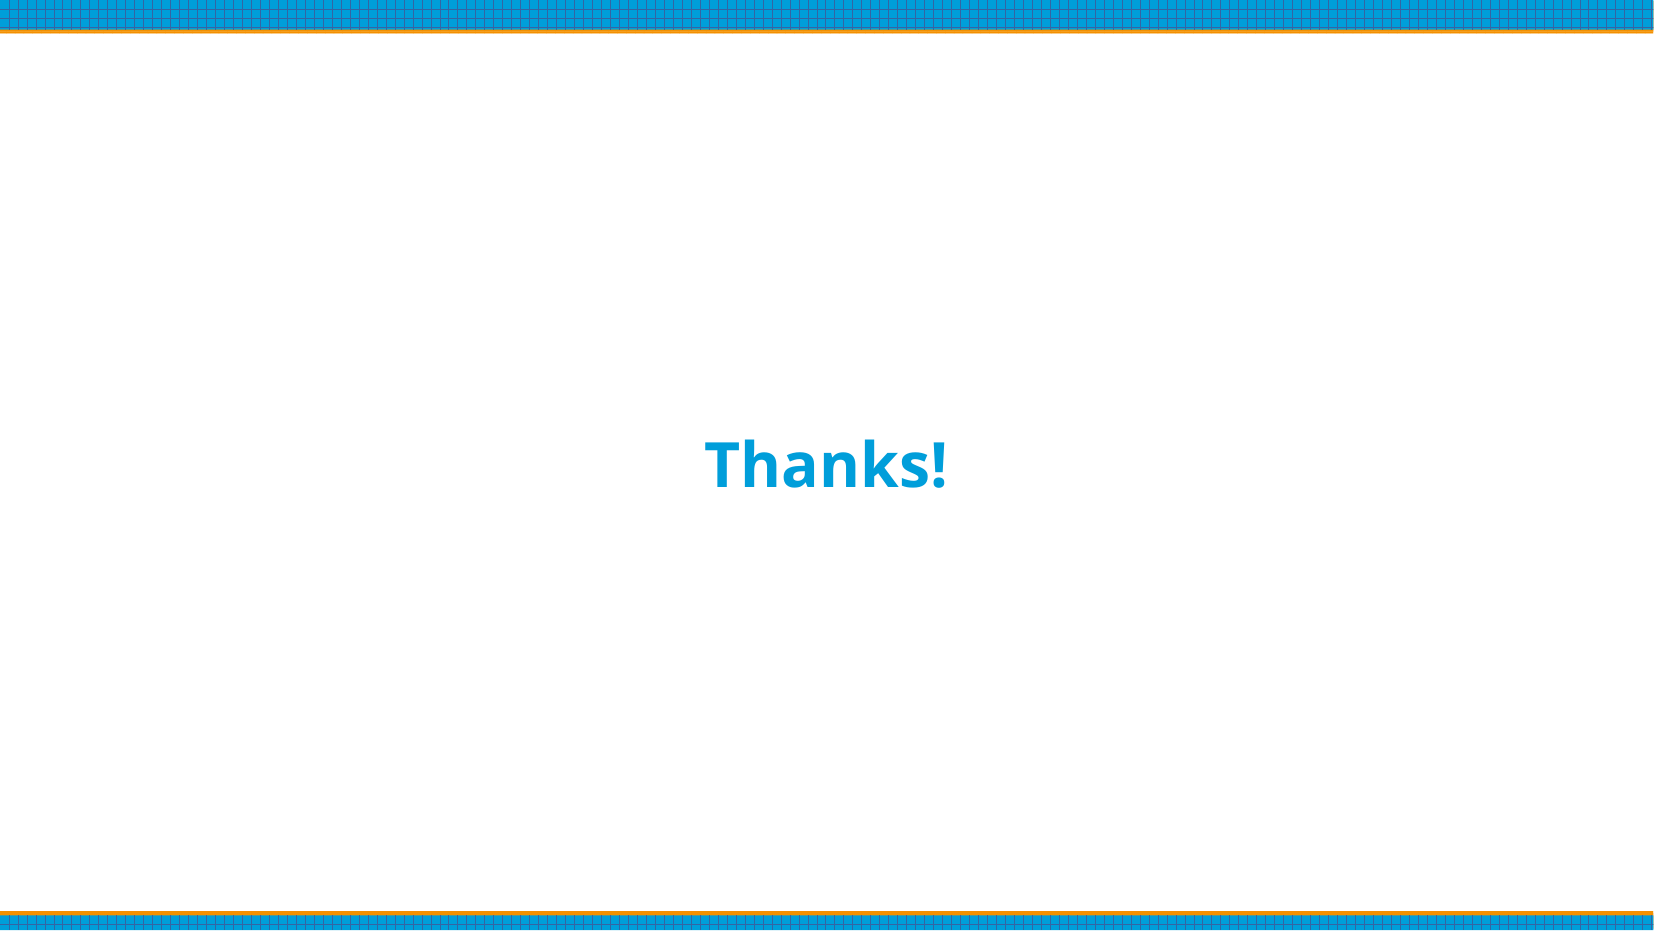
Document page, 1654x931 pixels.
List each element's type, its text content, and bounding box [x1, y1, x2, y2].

subtitle Thanks! [82, 103, 1571, 824]
